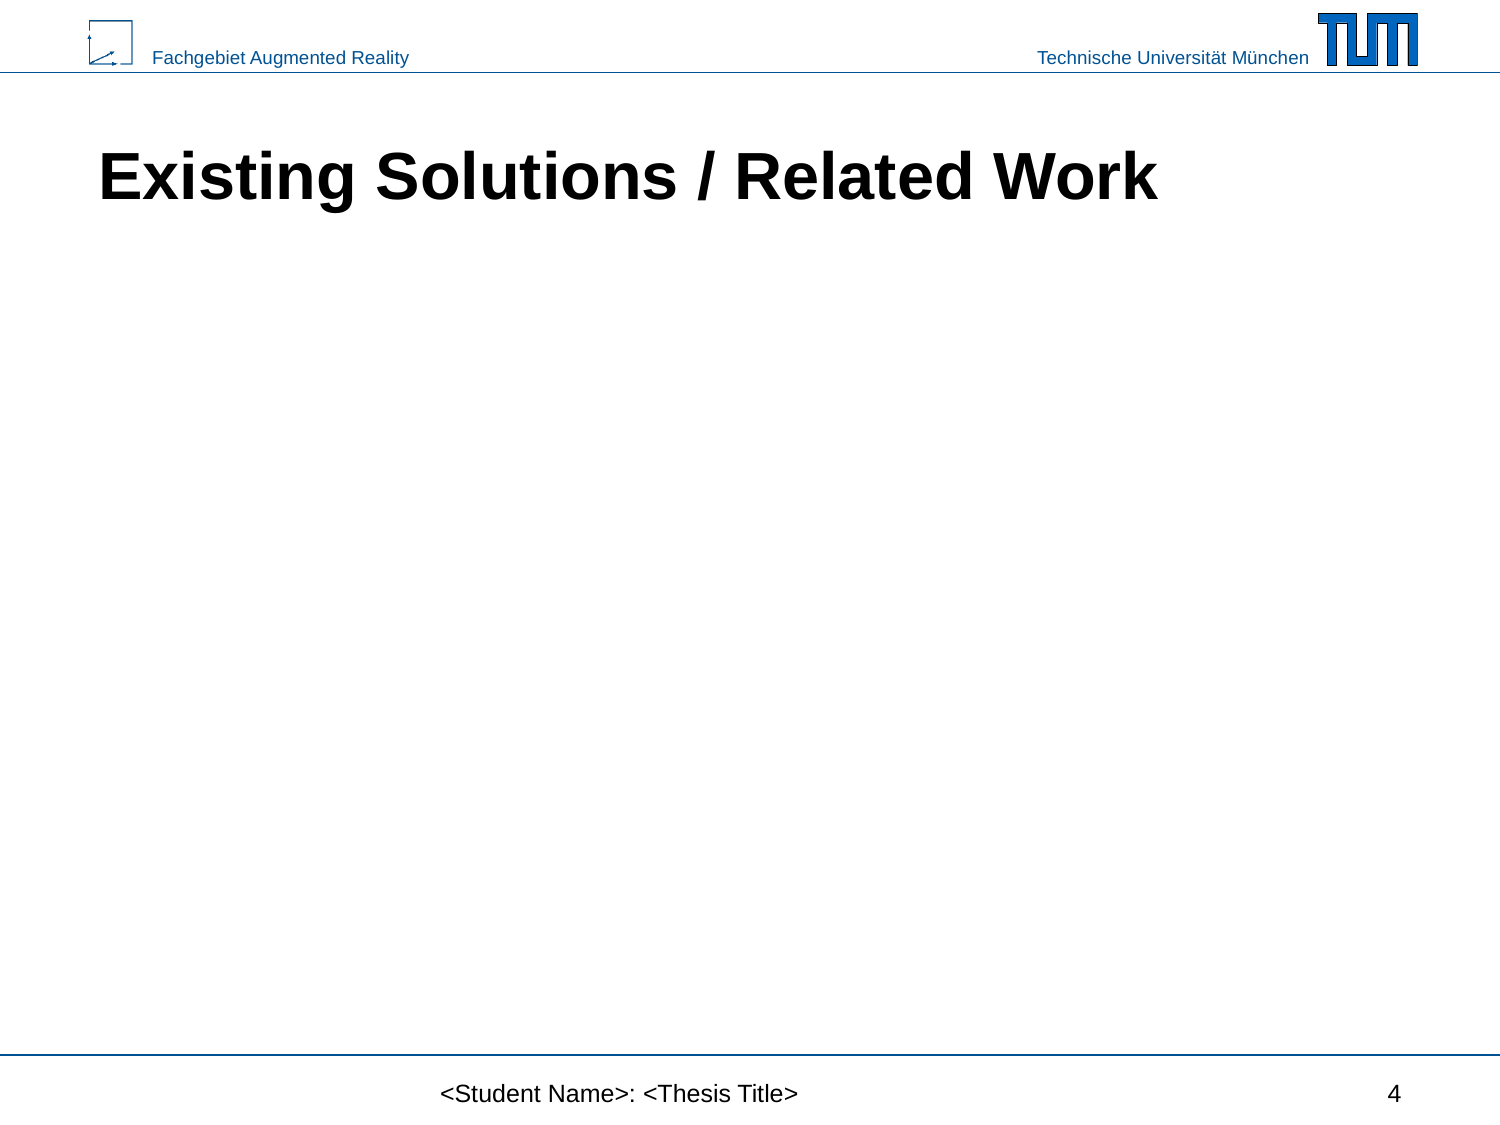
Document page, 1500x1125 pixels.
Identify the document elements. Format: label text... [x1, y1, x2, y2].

footer <Student Name>: <Thesis Title> [425, 1067, 1075, 1118]
title Existing Solutions / Related Work [83, 120, 1417, 221]
slide_number 3 [1104, 1067, 1417, 1118]
picture [83, 14, 136, 68]
